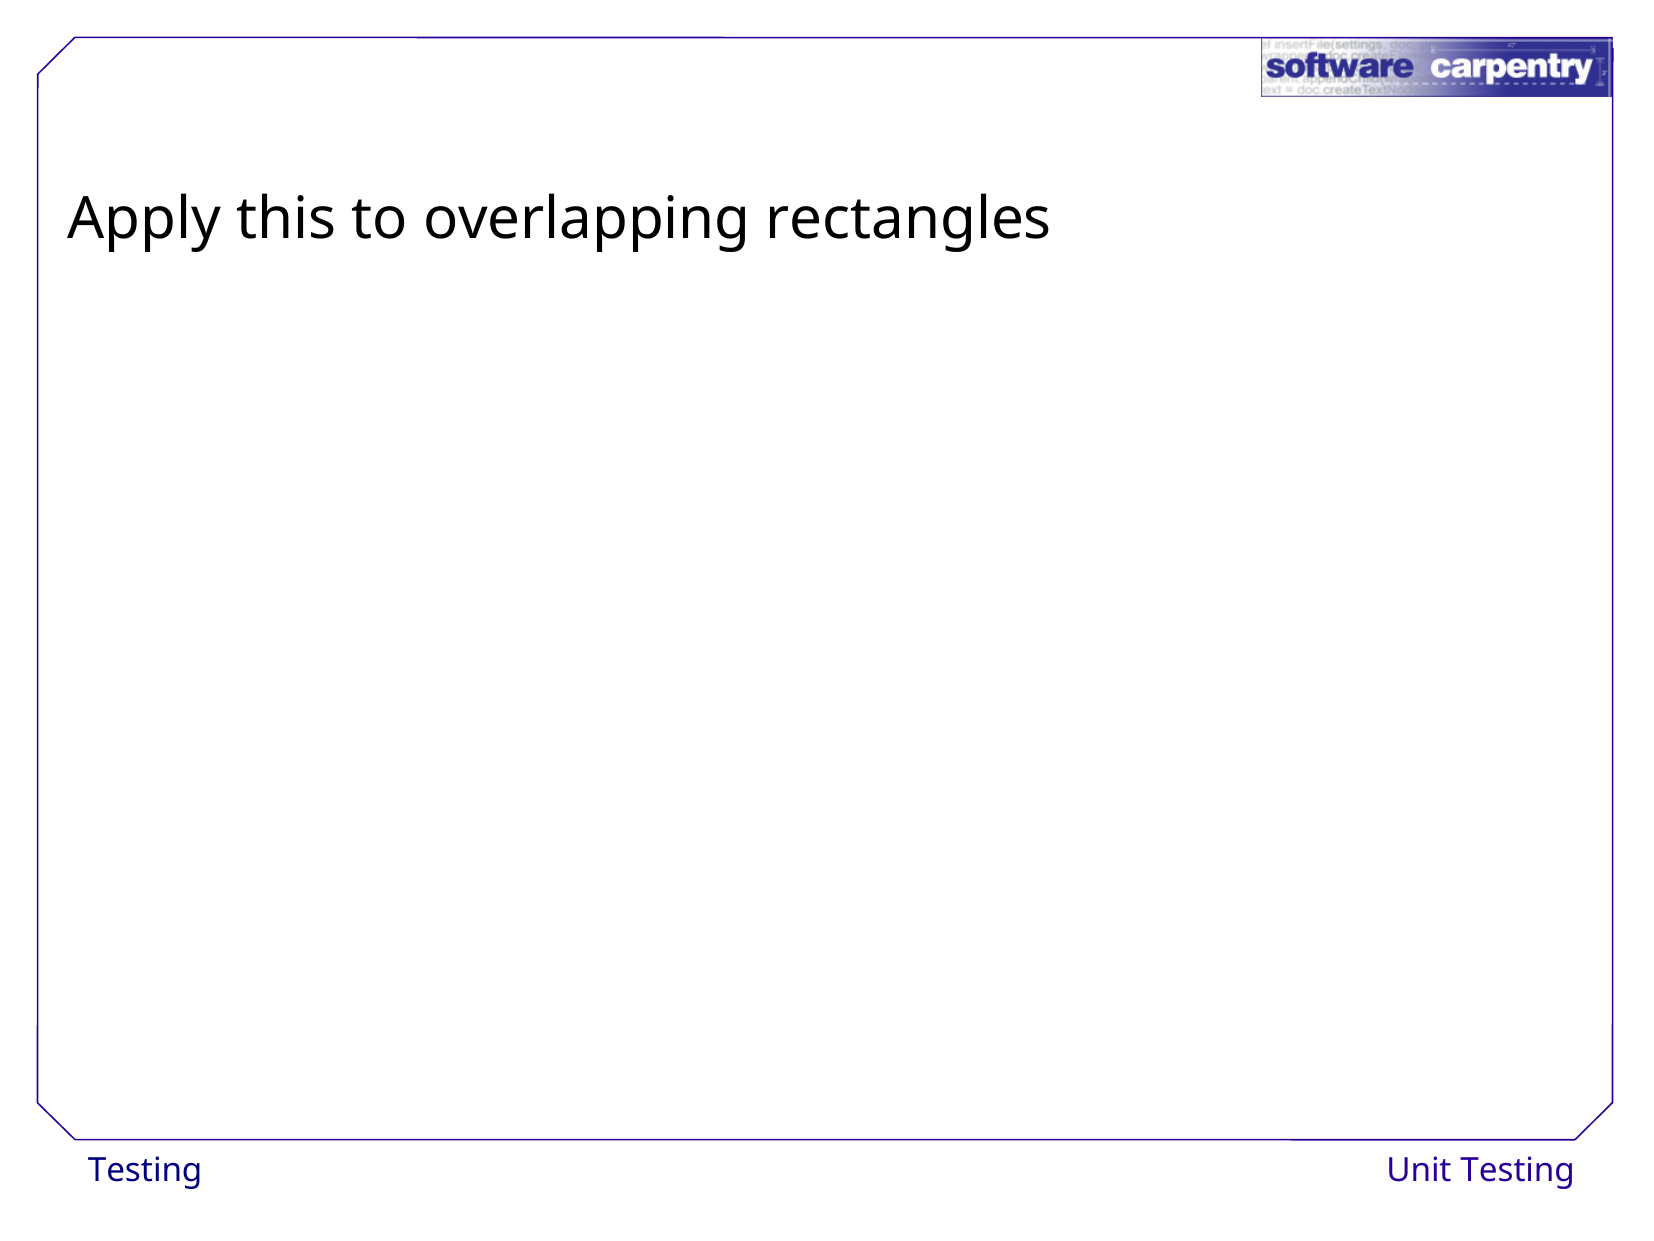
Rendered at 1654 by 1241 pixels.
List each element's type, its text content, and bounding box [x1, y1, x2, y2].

picture [1261, 39, 1613, 97]
text_box Apply this to overlapping rectangles [52, 138, 1217, 259]
